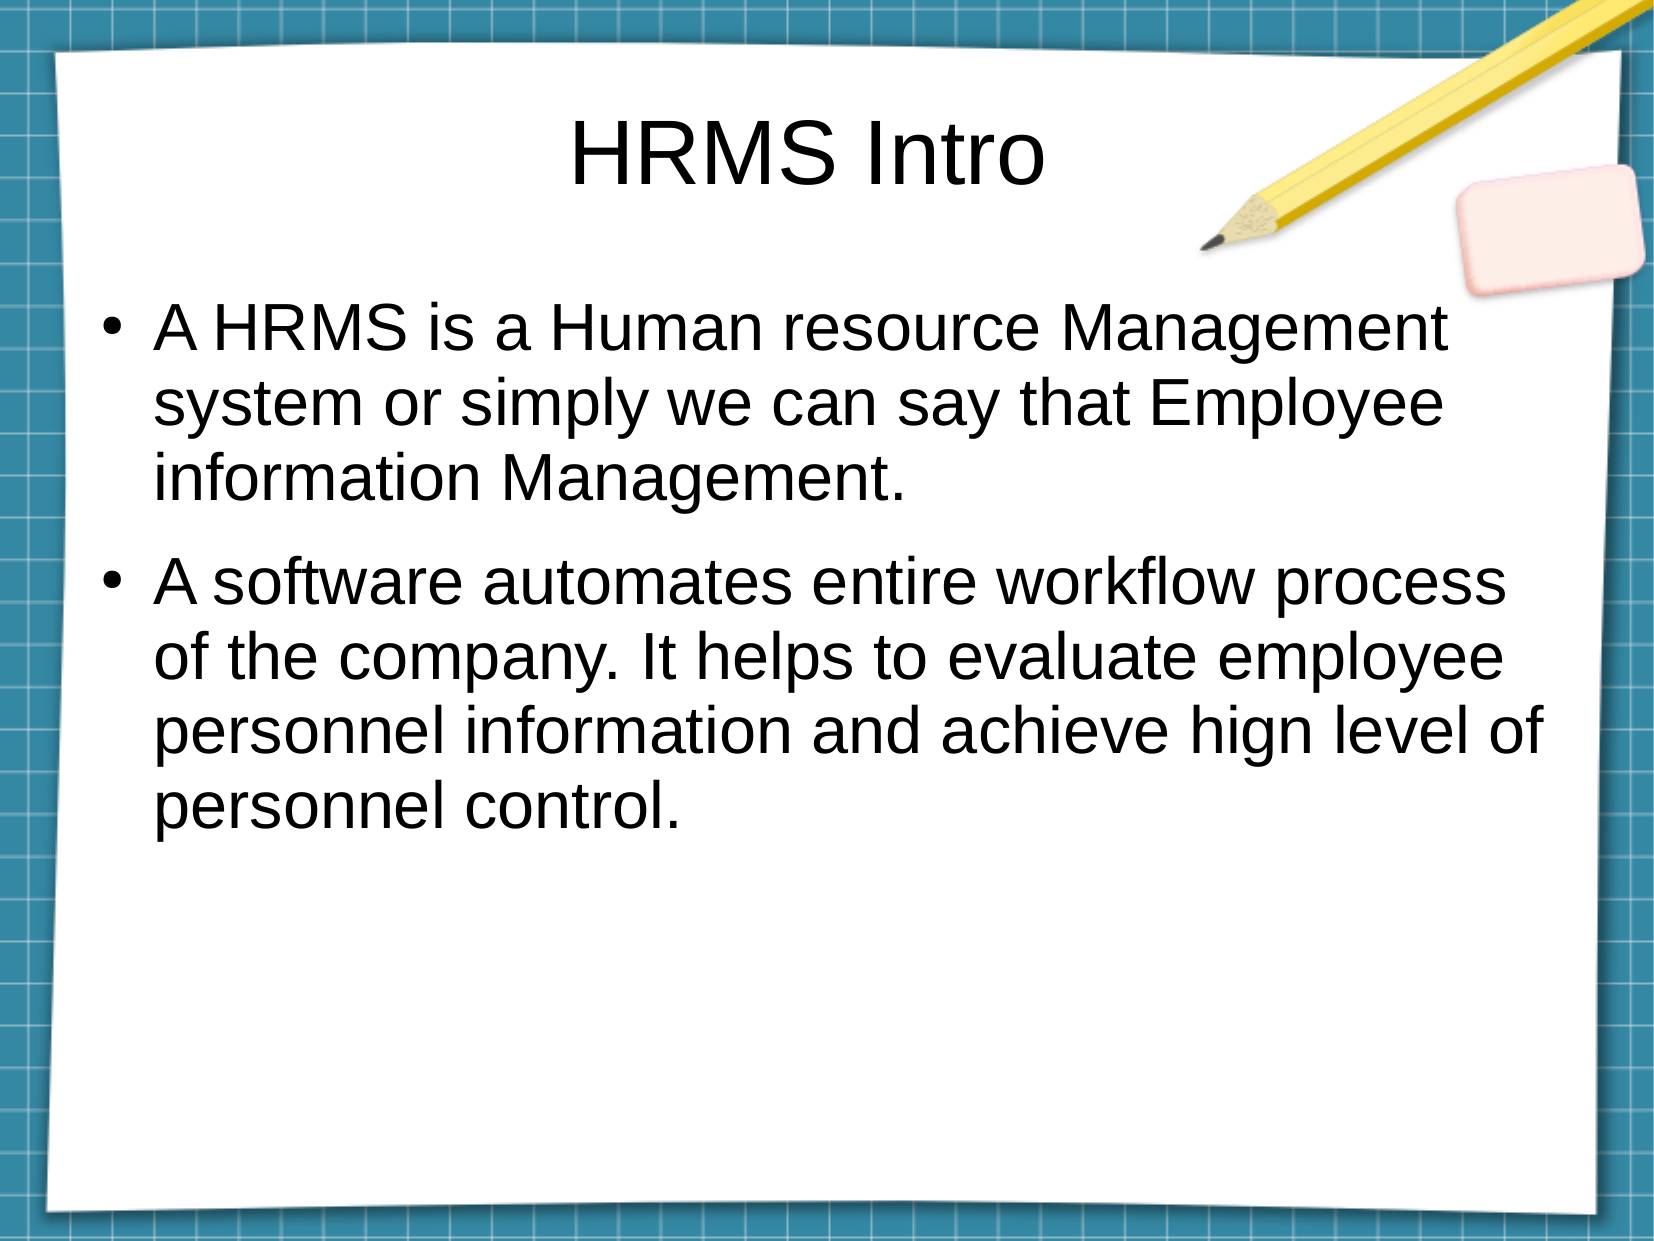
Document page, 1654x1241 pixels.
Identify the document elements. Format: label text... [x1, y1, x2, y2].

list A HRMS is a Human resource Management system or simply we can say that Employee information Management. A software automates entire workflow process of the company. It helps to evaluate employee personnel information and achieve hign level of personnel control. [82, 290, 1571, 1010]
picture [0, 0, 1654, 1241]
title HRMS Intro [82, 49, 1571, 257]
